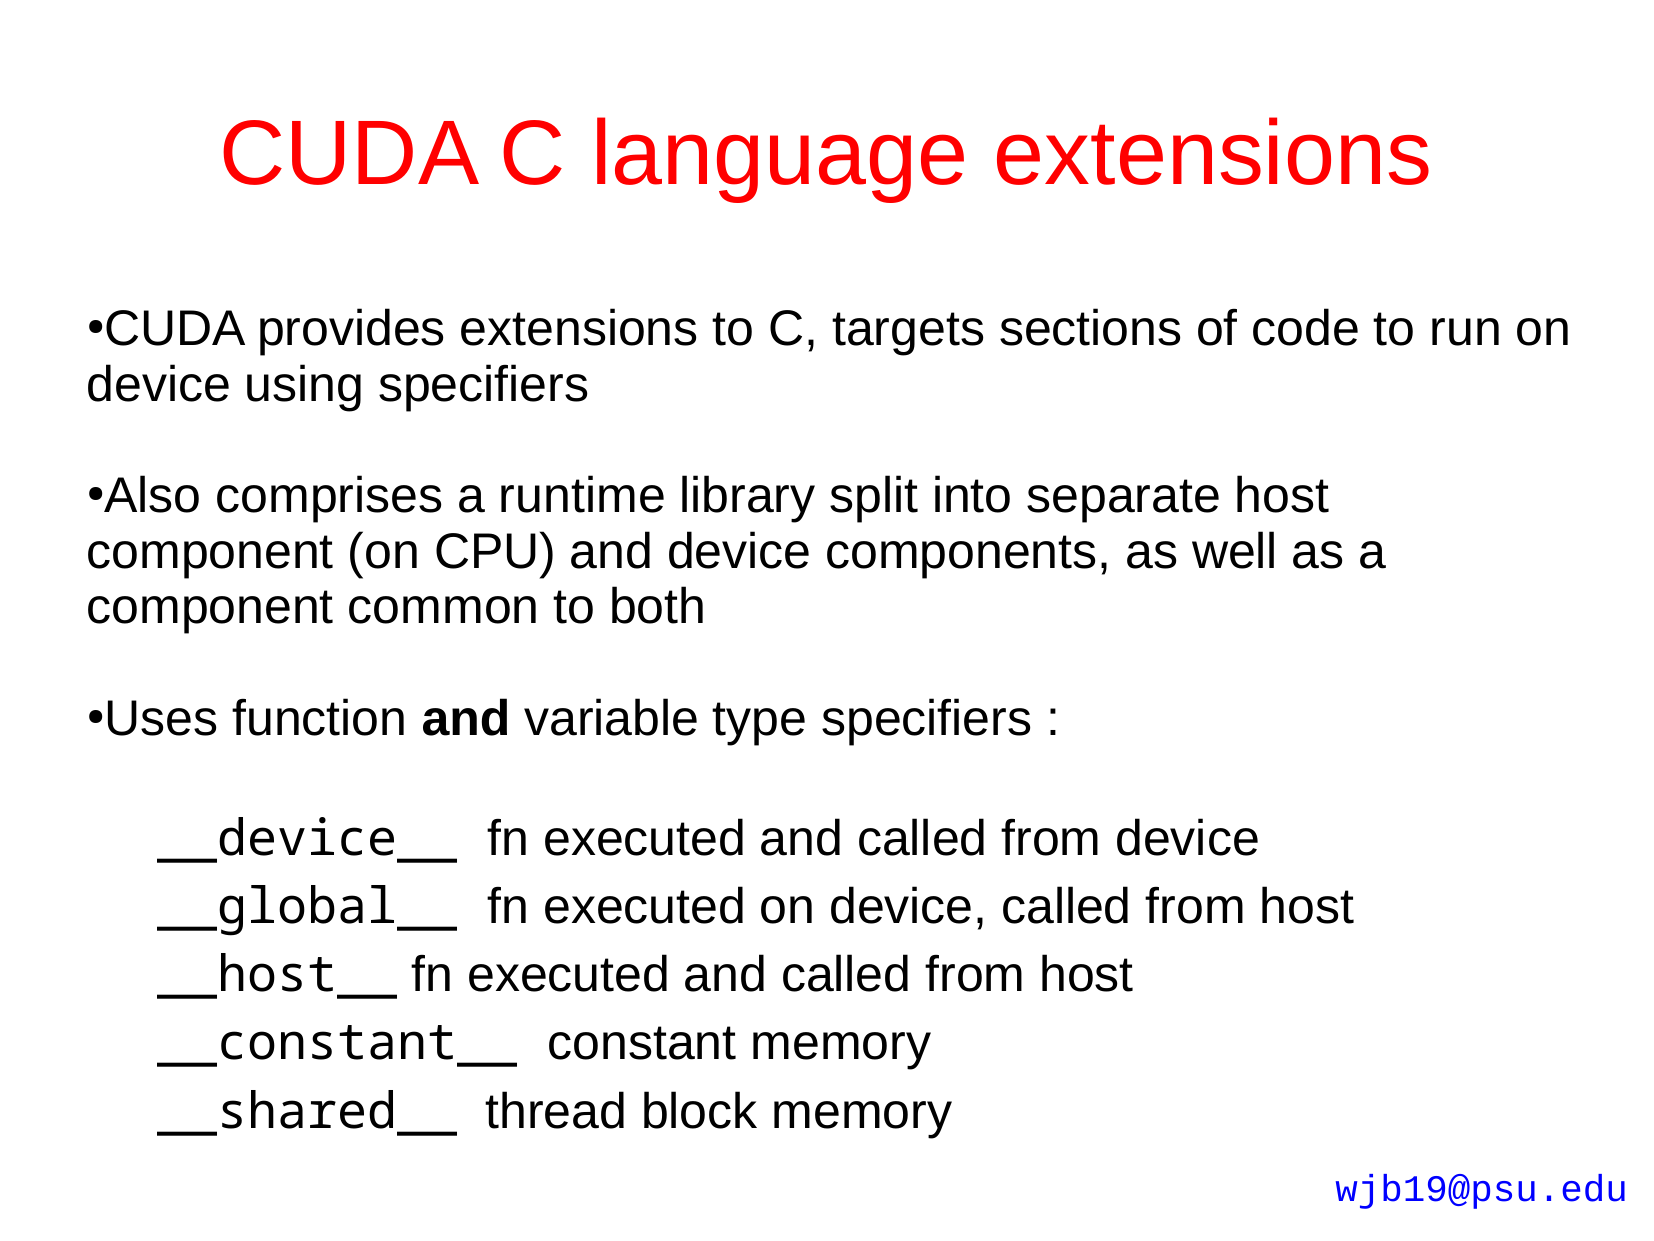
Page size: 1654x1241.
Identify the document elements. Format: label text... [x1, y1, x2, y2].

subtitle CUDA provides extensions to C, targets sections of code to run on device using specifiers Also comprises a runtime library split into separate host component (on CPU) and device components, as well as a component common to both Uses function and variable type specifiers : __device__ fn executed and called from device __global__ fn executed on device, called from host __host__ fn executed and called from host __constant__ constant memory __shared__ thread block memory [86, 300, 1576, 1172]
text_box wjb19@psu.edu [1320, 1162, 1643, 1220]
title CUDA C language extensions [82, 49, 1571, 257]
